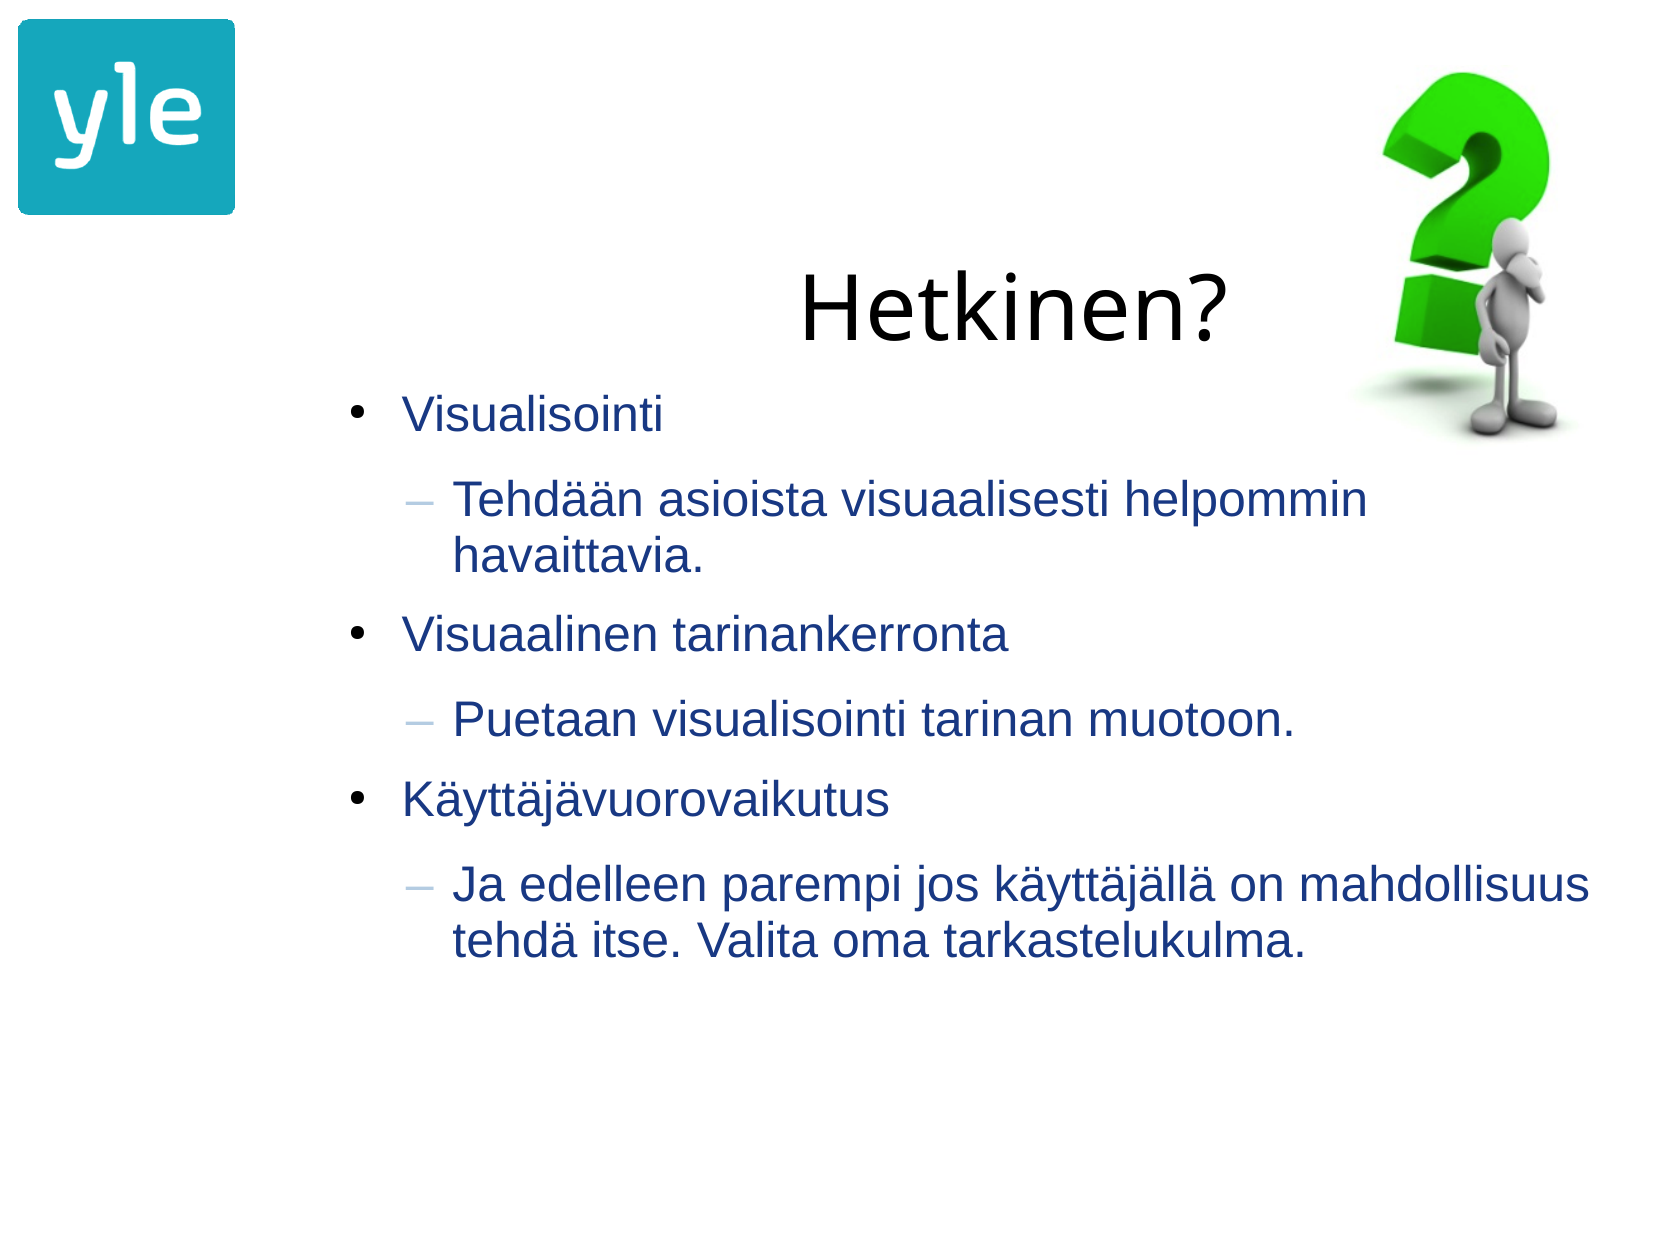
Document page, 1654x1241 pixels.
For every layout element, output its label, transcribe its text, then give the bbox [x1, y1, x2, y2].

picture [18, 19, 235, 215]
list Visualisointi Tehdään asioista visuaalisesti helpommin havaittavia. Visuaalinen tarinankerronta Puetaan visualisointi tarinan muotoon. Käyttäjävuorovaikutus Ja edelleen parempi jos käyttäjällä on mahdollisuus tehdä itse. Valita oma tarkastelukulma. [330, 385, 1627, 1117]
title Hetkinen? [351, 254, 1275, 357]
picture [1275, 65, 1654, 456]
